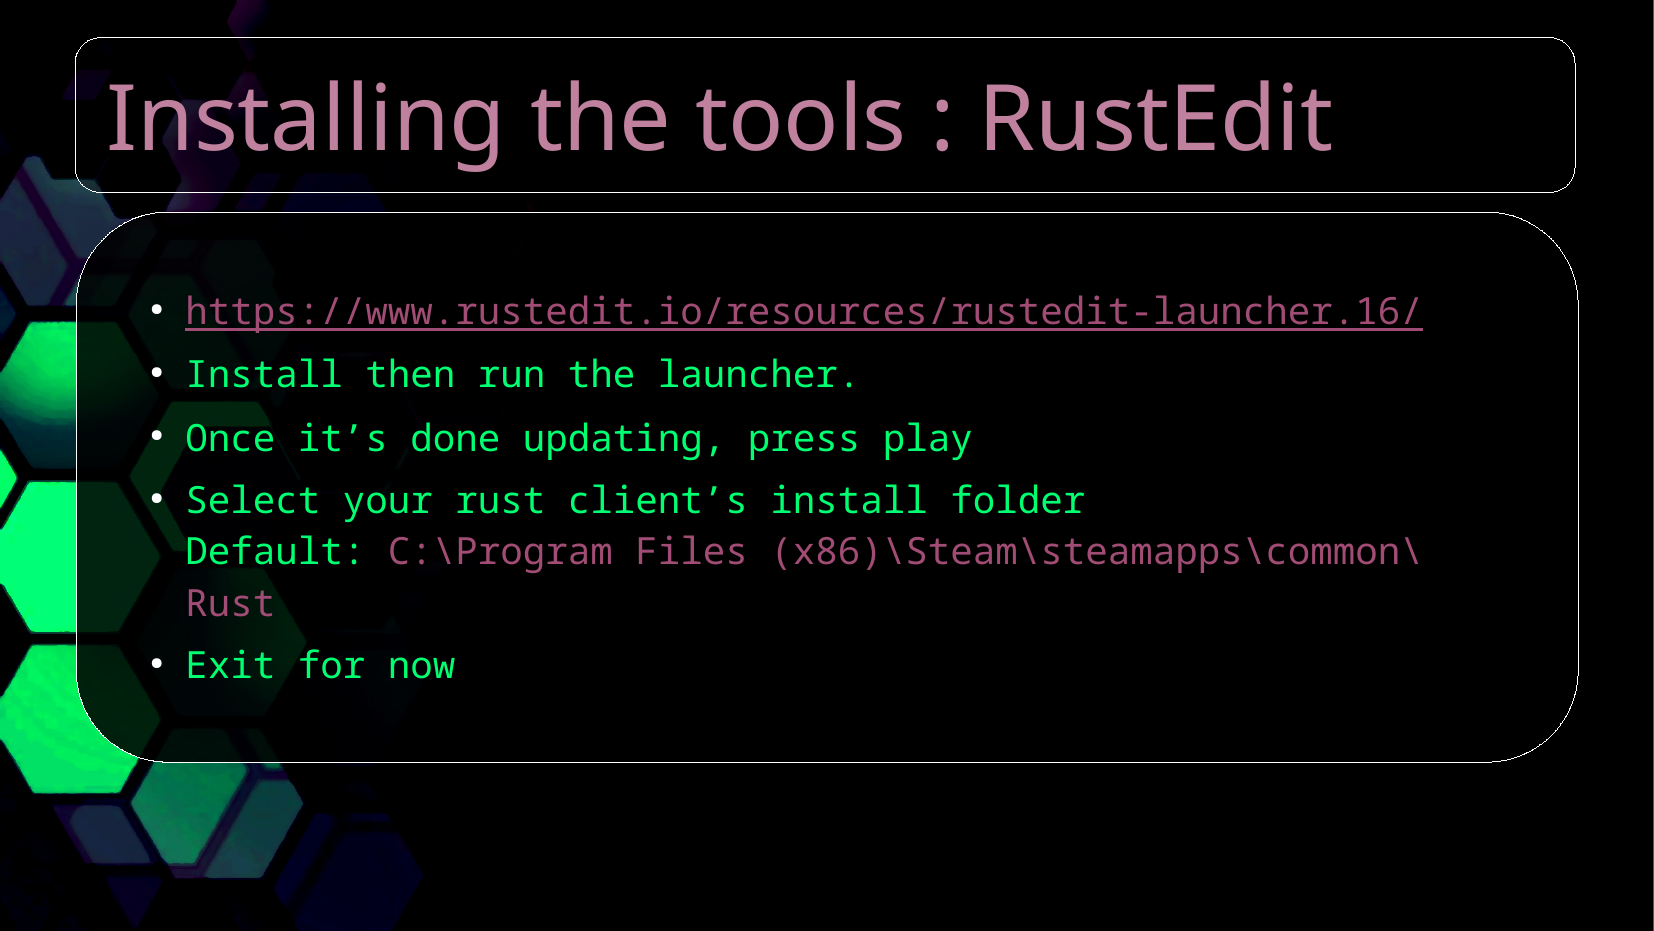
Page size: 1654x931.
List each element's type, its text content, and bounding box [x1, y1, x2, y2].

title Installing the tools : RustEdit [82, 37, 1571, 193]
subtitle https://www.rustedit.io/resources/rustedit-launcher.16/ Install then run the launcher. Once it’s done updating, press play Select your rust client’s install folder Default: C:\Program Files (x86)\Steam\steamapps\common\Rust Exit for now [150, 225, 1501, 751]
picture [0, 0, 1654, 931]
